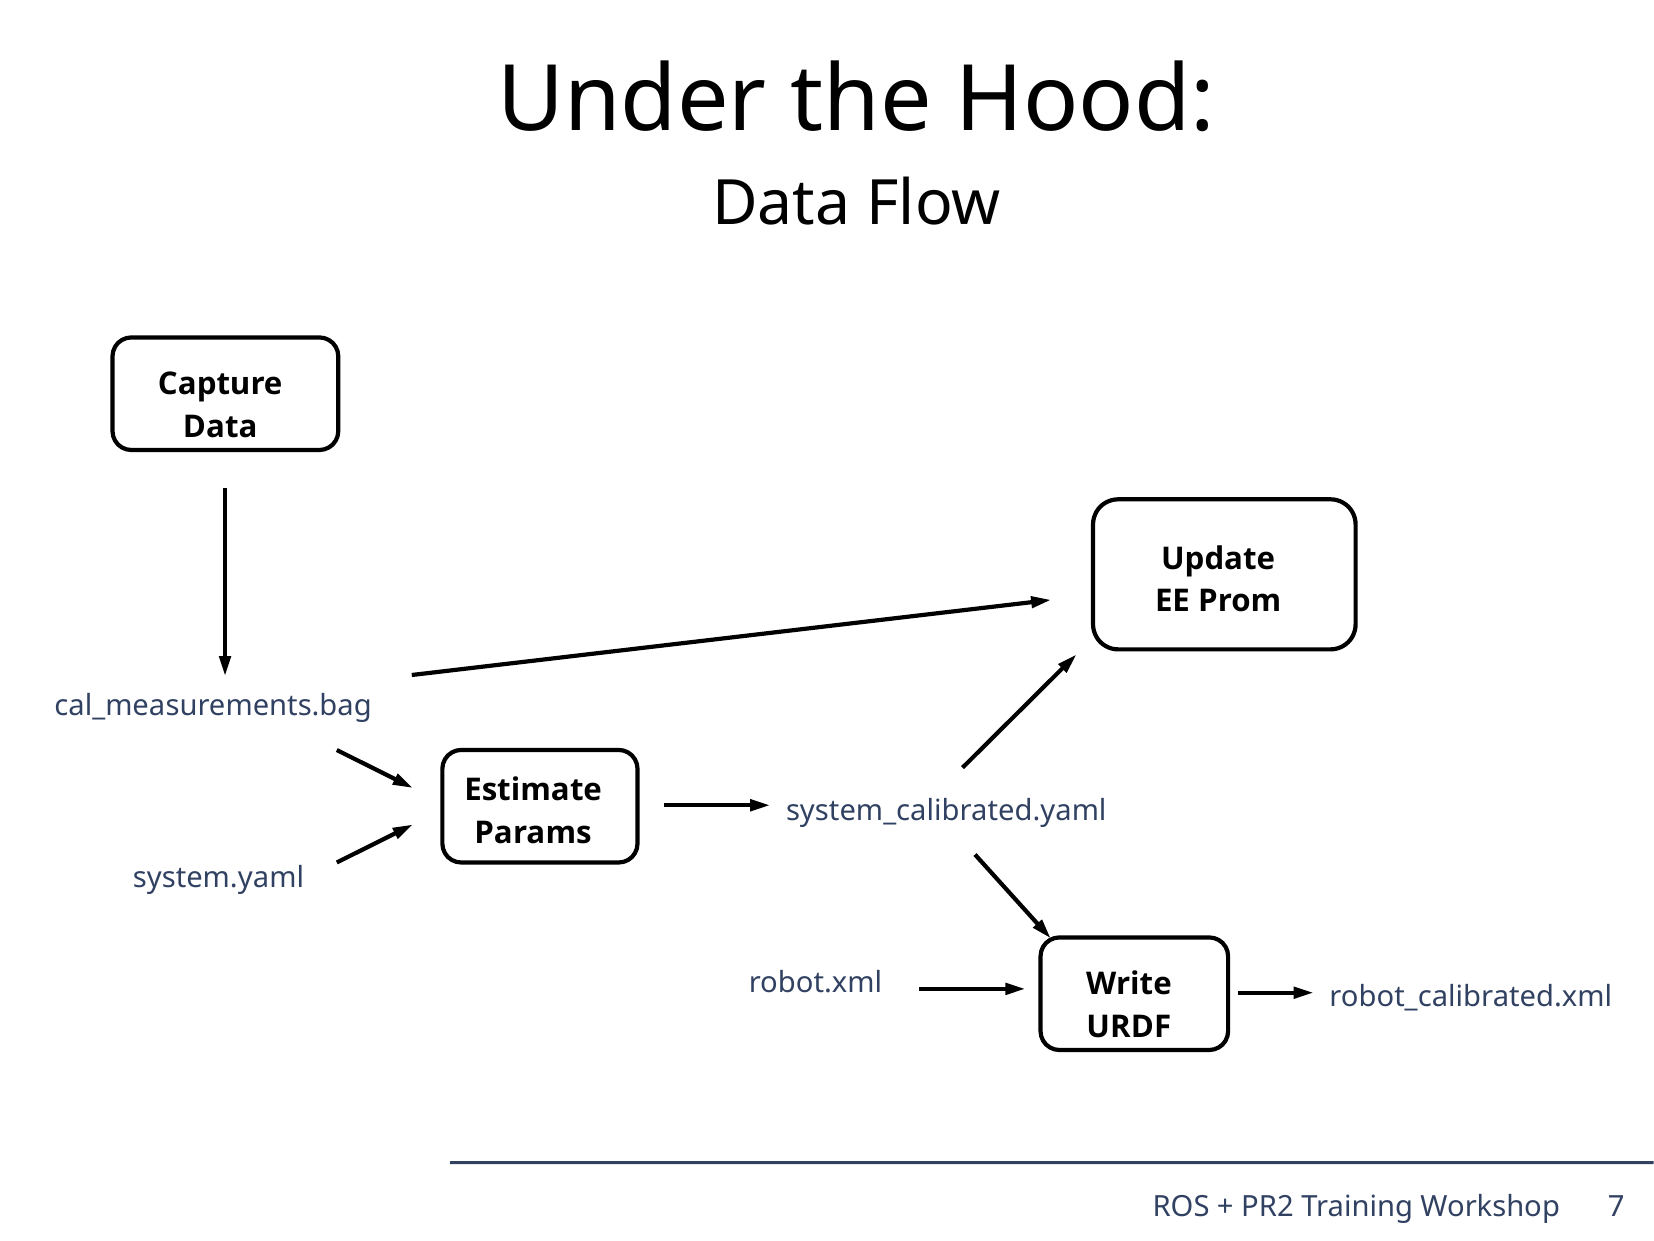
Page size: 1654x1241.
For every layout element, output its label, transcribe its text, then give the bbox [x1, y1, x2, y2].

text_box [1093, 499, 1356, 650]
text_box Capture Data [141, 351, 316, 443]
text_box Update EE Prom [1138, 526, 1318, 618]
text_box system_calibrated.yaml [769, 779, 1152, 833]
text_box Estimate Params [447, 757, 637, 850]
text_box [112, 337, 339, 451]
text_box [442, 749, 637, 863]
title Under the Hood: Data Flow [112, 47, 1601, 228]
text_box cal_measurements.bag [37, 675, 412, 729]
text_box system.yaml [115, 846, 337, 901]
text_box robot_calibrated.xml [1312, 966, 1649, 1020]
text_box Write URDF [1069, 951, 1200, 1043]
text_box [1040, 937, 1229, 1051]
text_box robot.xml [731, 951, 907, 1005]
